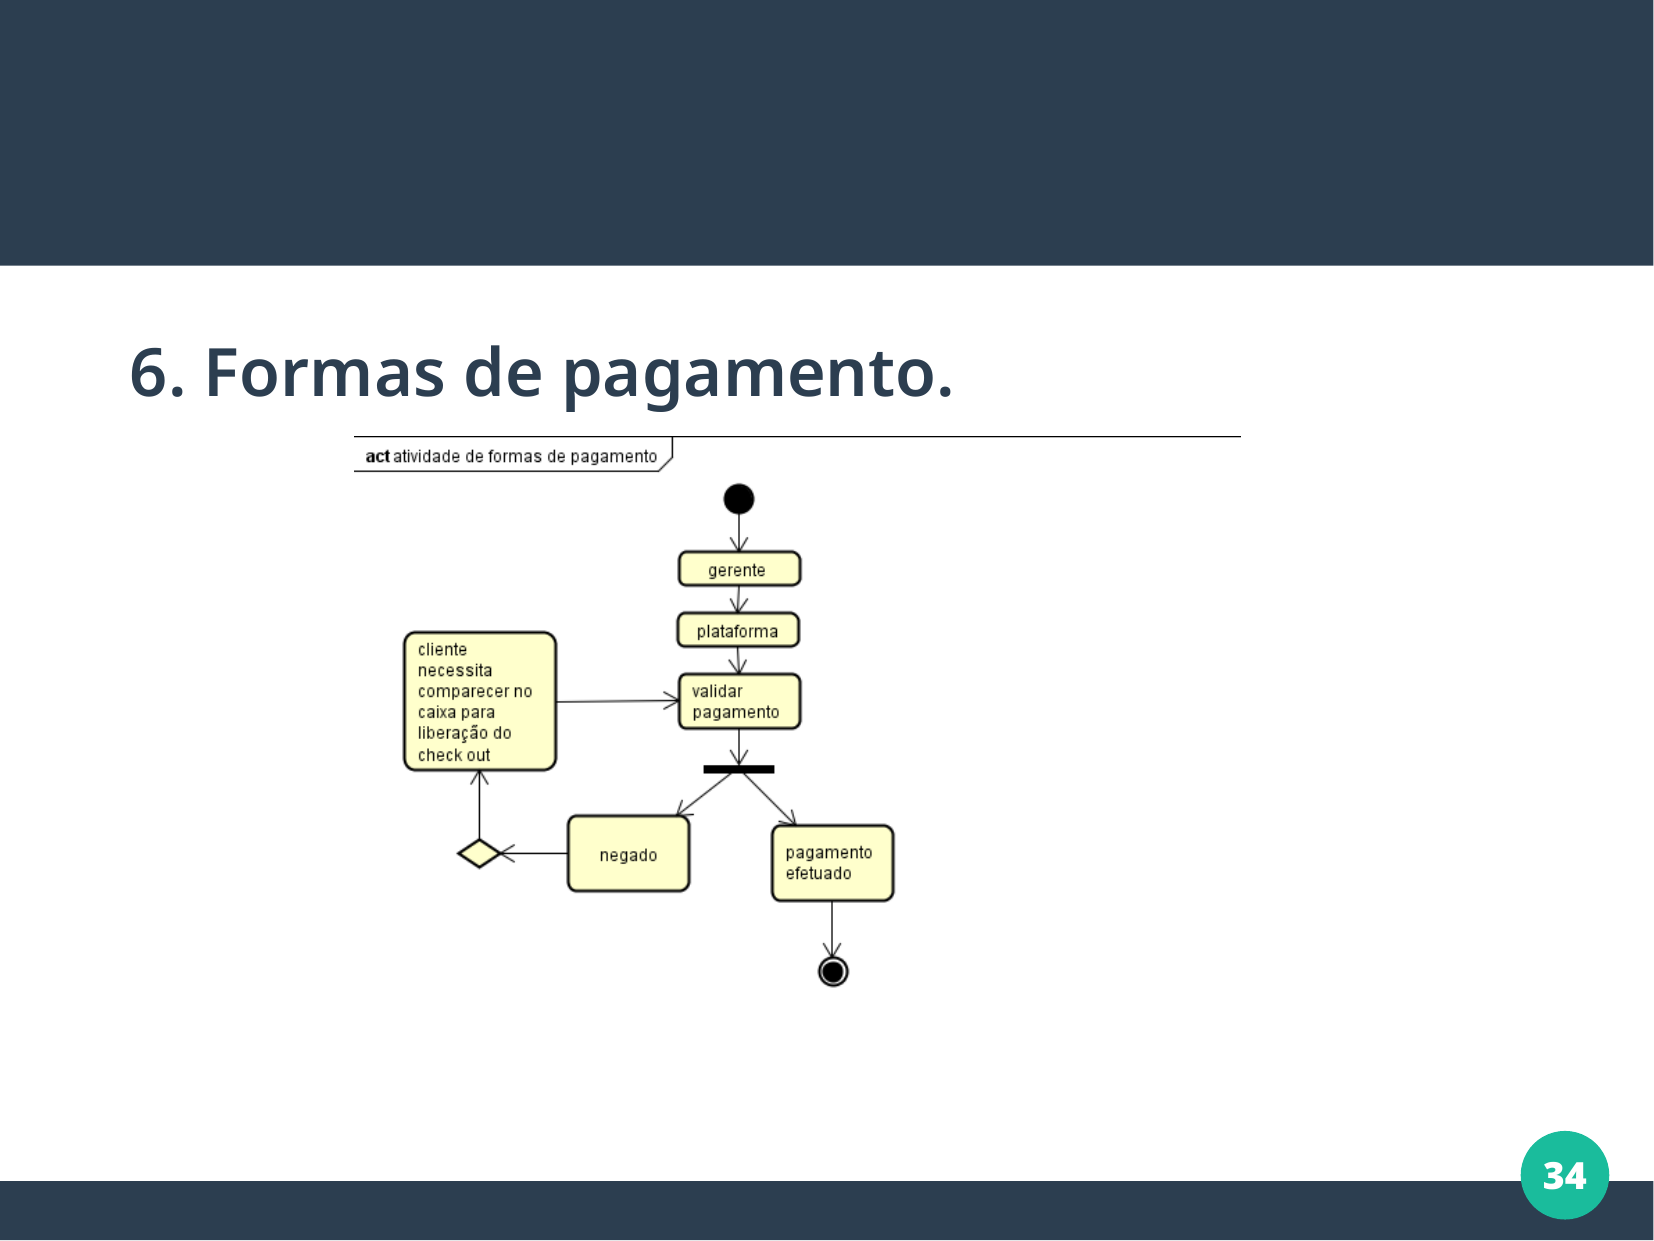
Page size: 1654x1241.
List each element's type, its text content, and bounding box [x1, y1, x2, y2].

list 6. Formas de pagamento. [59, 324, 1595, 1152]
picture [354, 436, 1241, 1167]
